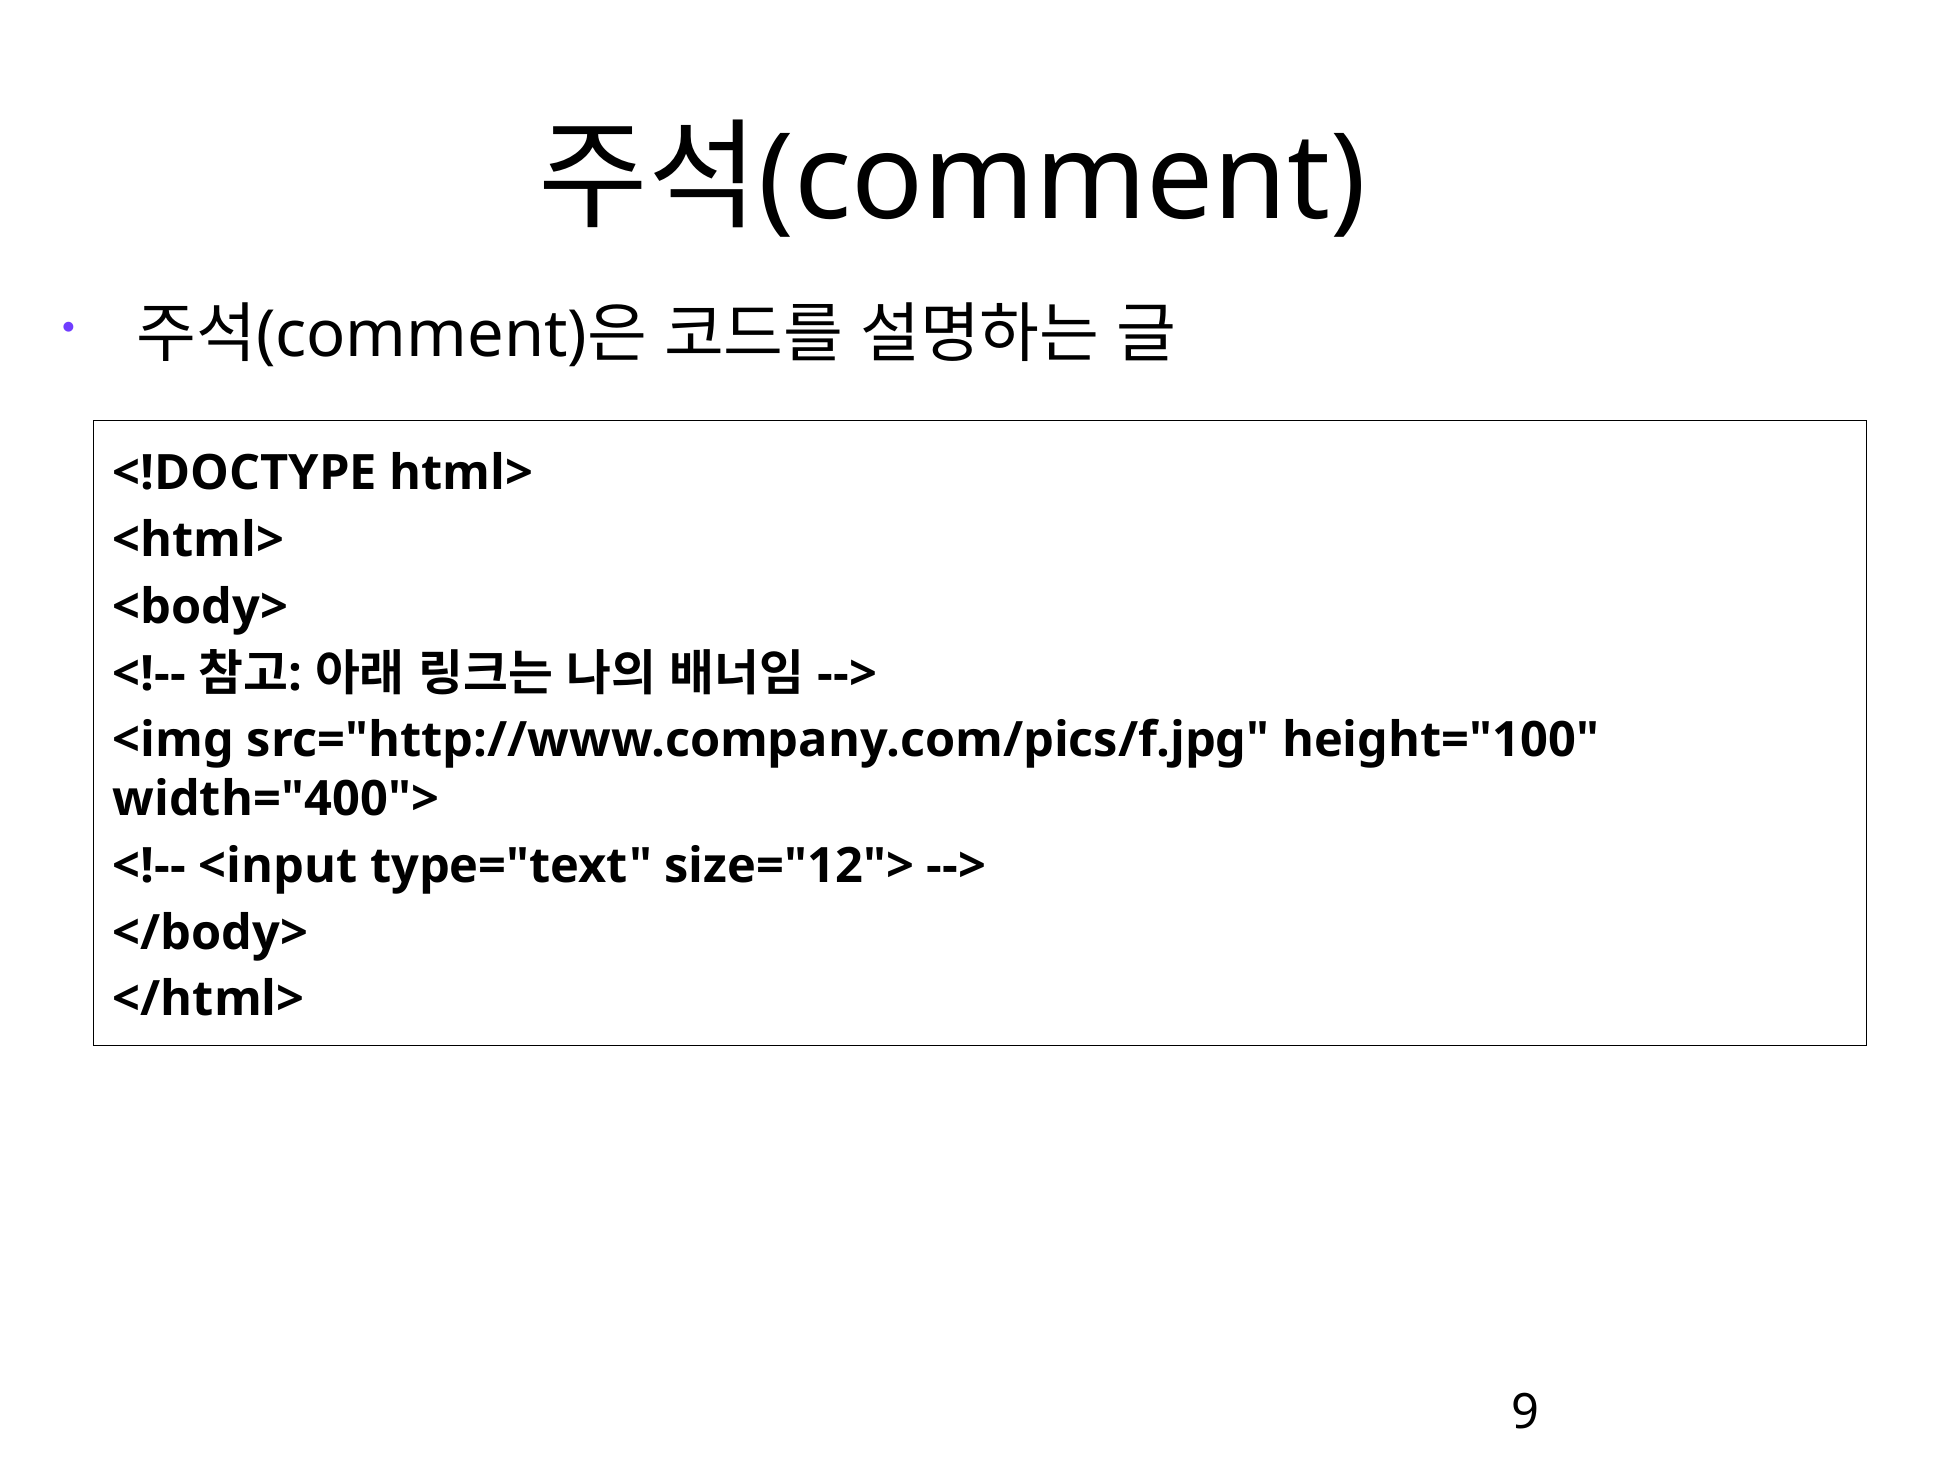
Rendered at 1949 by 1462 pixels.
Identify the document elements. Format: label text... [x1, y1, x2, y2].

list 주석(comment)은 코드를 설명하는 글 [48, 284, 1897, 1343]
slide_number <숫자> [1496, 1372, 1899, 1462]
title 주석(comment) [156, 92, 1749, 255]
text_box <!DOCTYPE html> <html> <body> <!-- 참고: 아래 링크는 나의 배너임 --> <img src="http://www.company.com/pics/f.jpg" height="100" width="400"> <!-- <input type="text" size="12"> --> </body> </html> [93, 420, 1867, 1046]
